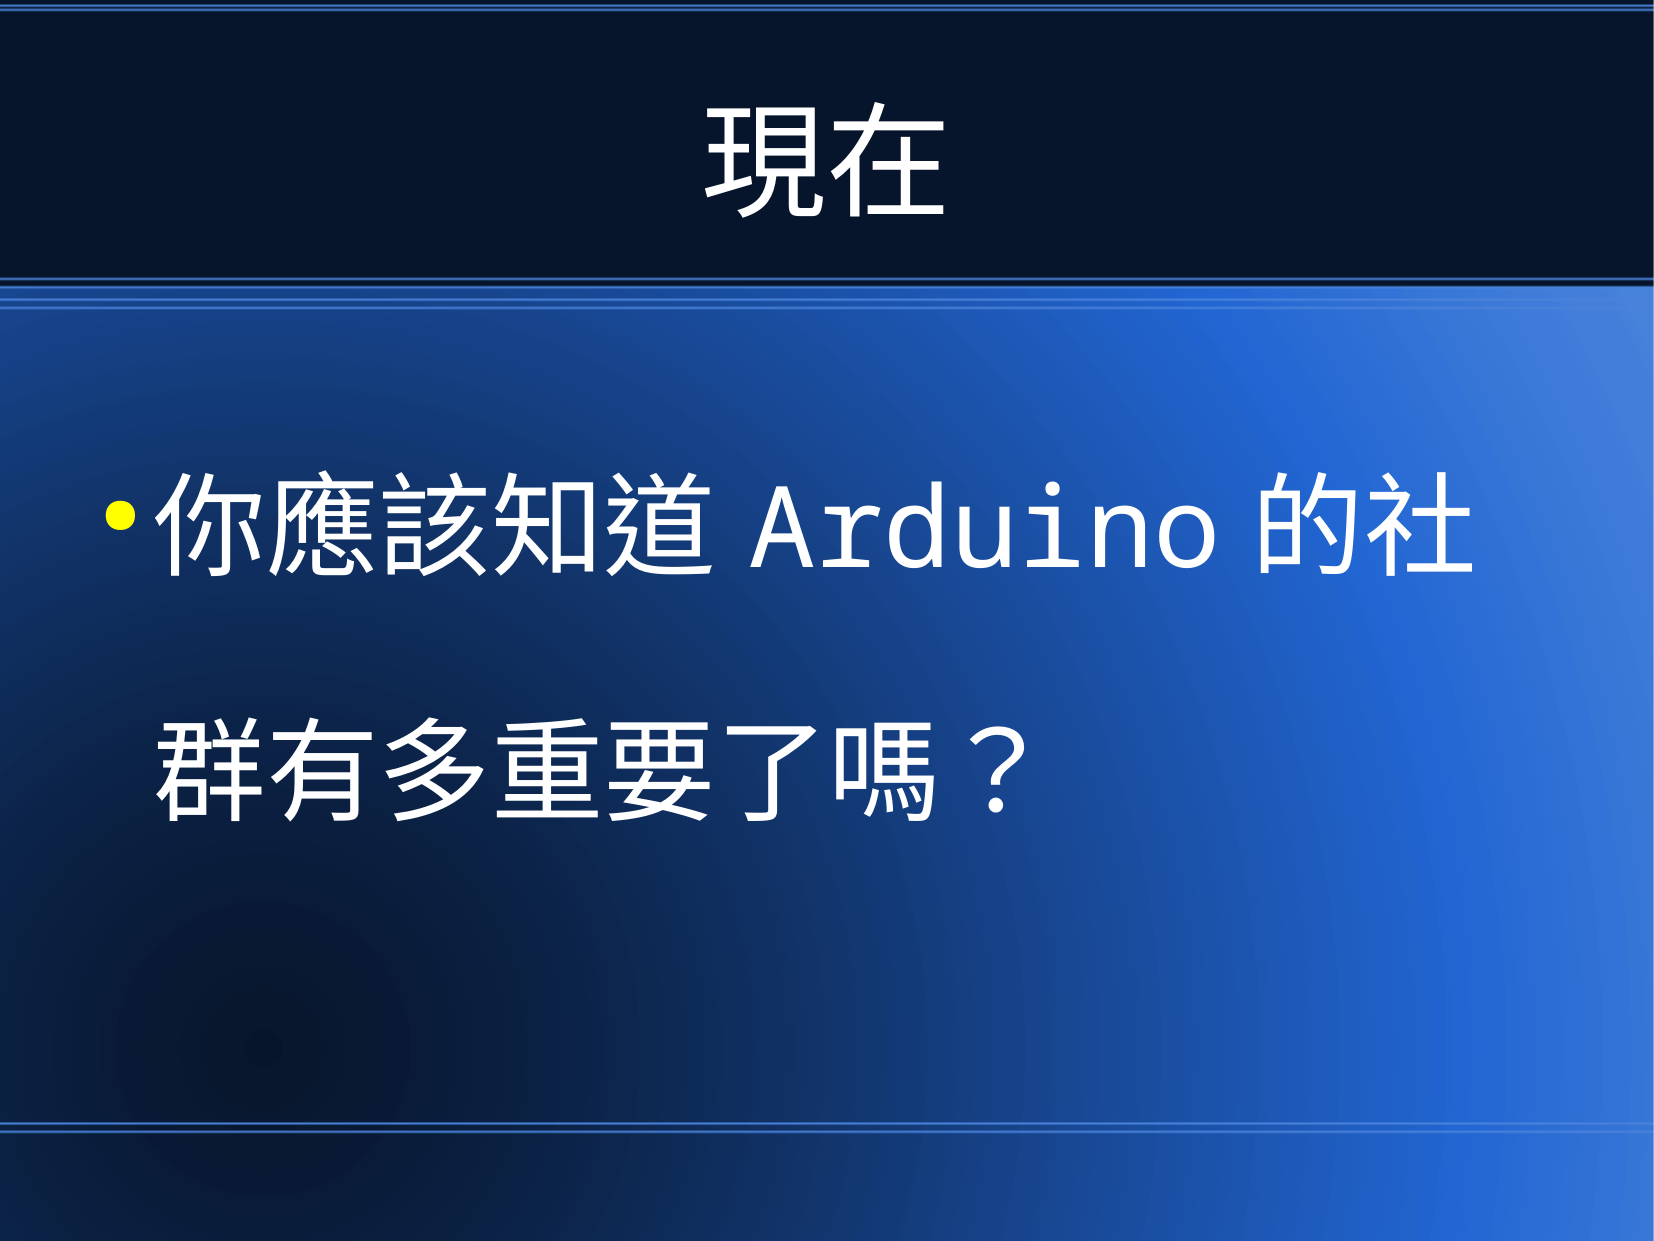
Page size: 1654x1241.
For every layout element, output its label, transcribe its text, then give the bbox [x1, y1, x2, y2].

list 你應該知道Arduino的社群有多重要了嗎？ [82, 355, 1571, 1241]
picture [0, 0, 1654, 1241]
title 現在 [82, 49, 1571, 257]
